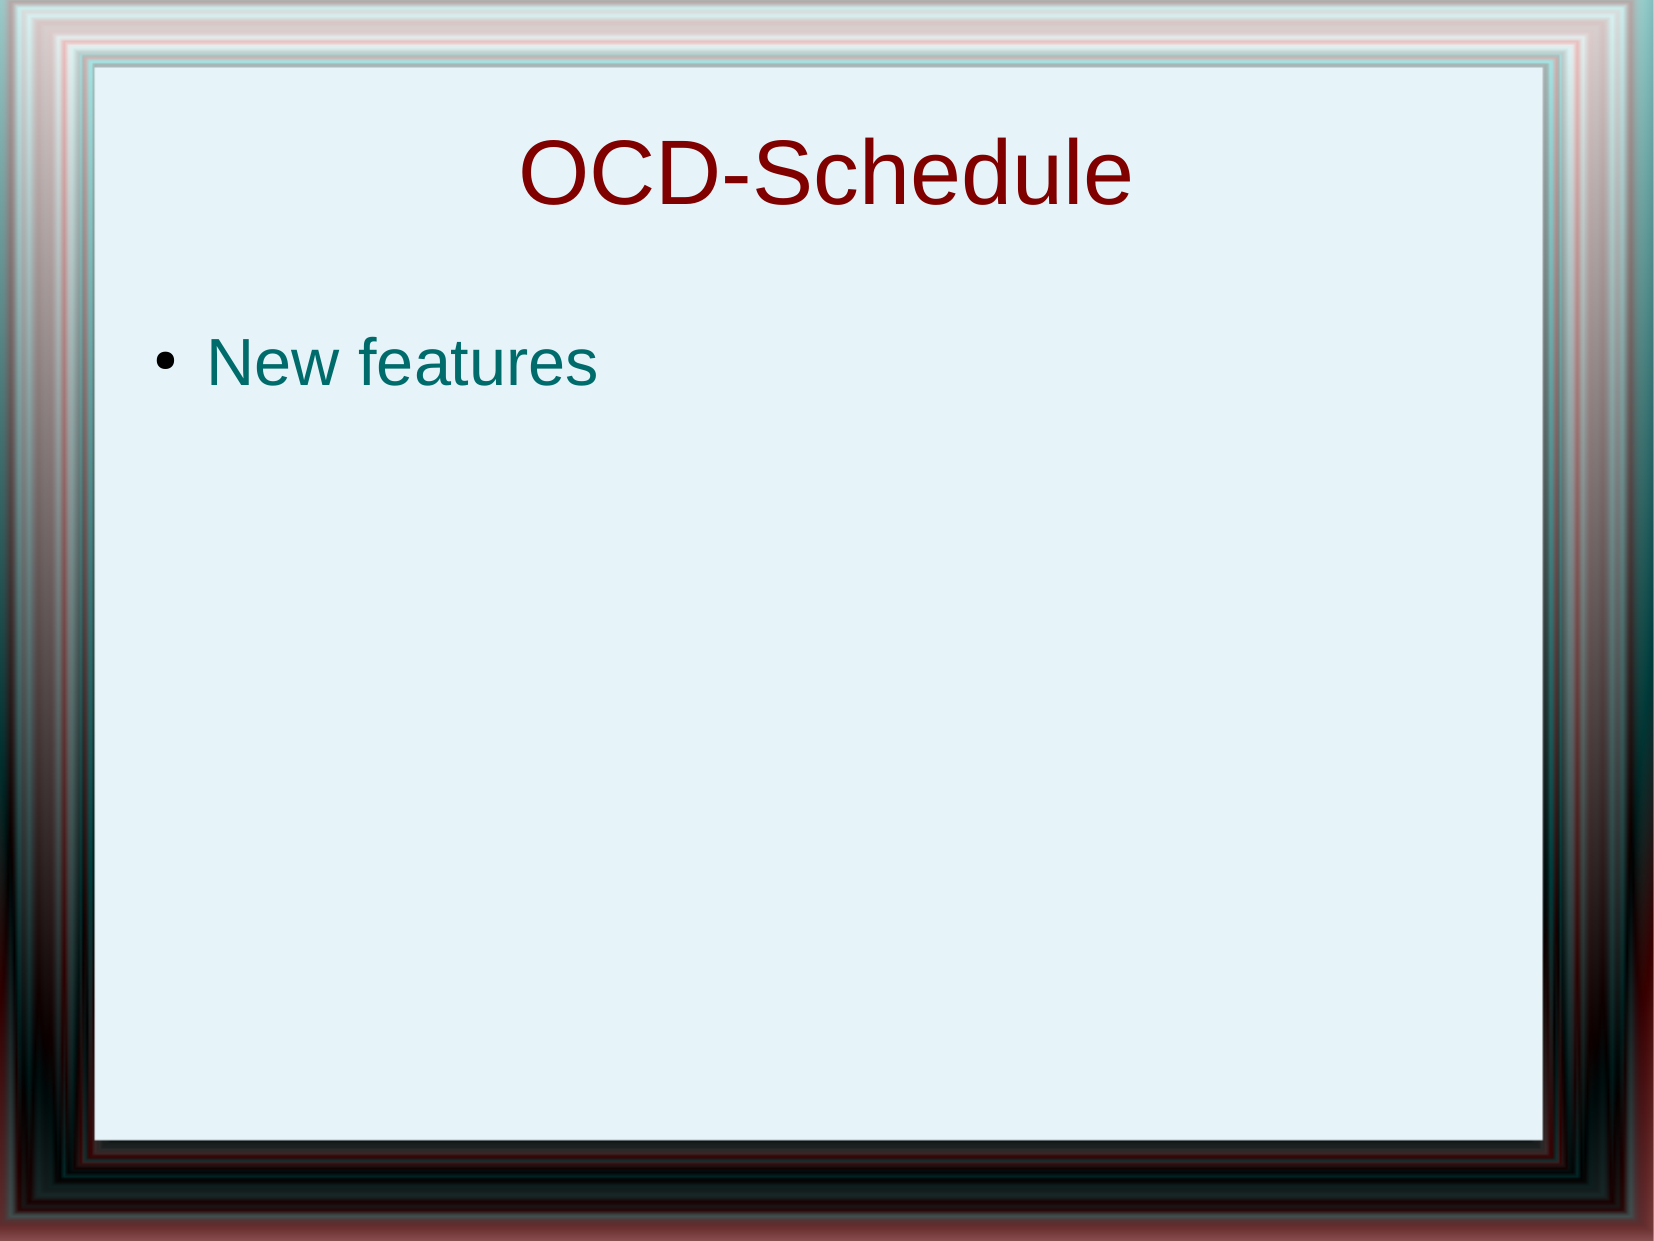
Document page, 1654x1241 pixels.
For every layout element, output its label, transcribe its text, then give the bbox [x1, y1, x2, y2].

title OCD-Schedule [118, 88, 1536, 257]
picture [0, 0, 1654, 1241]
list New features [118, 324, 1506, 945]
